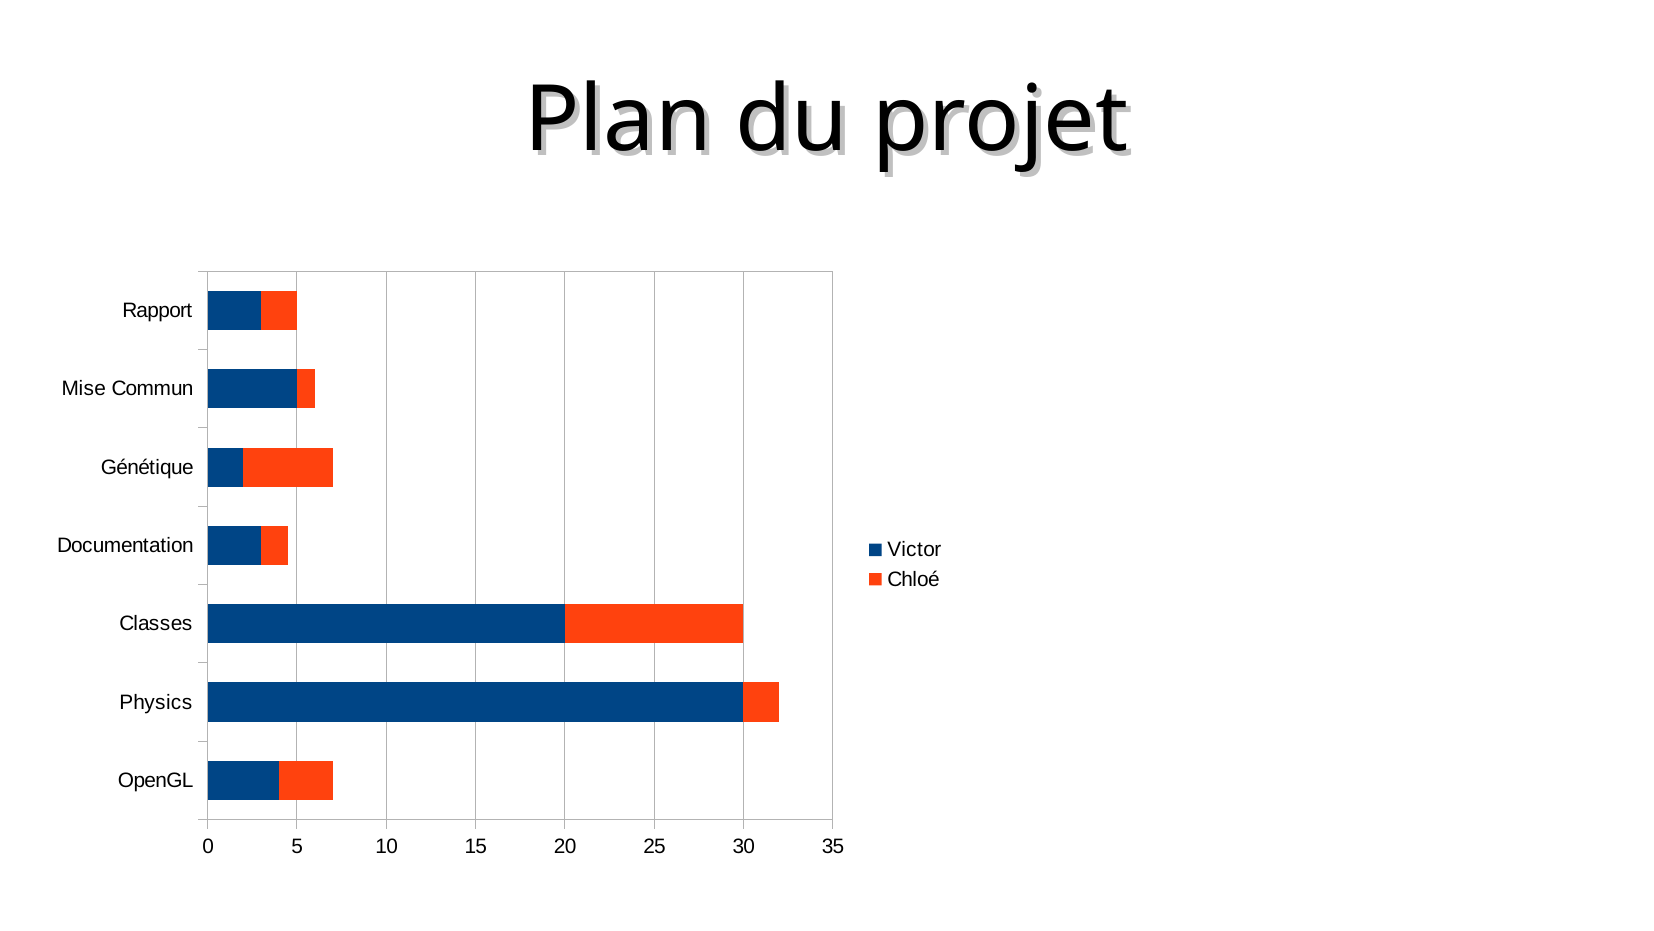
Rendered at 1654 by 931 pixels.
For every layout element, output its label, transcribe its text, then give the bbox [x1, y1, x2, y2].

title Plan du projet [82, 37, 1571, 193]
chart [38, 259, 961, 871]
